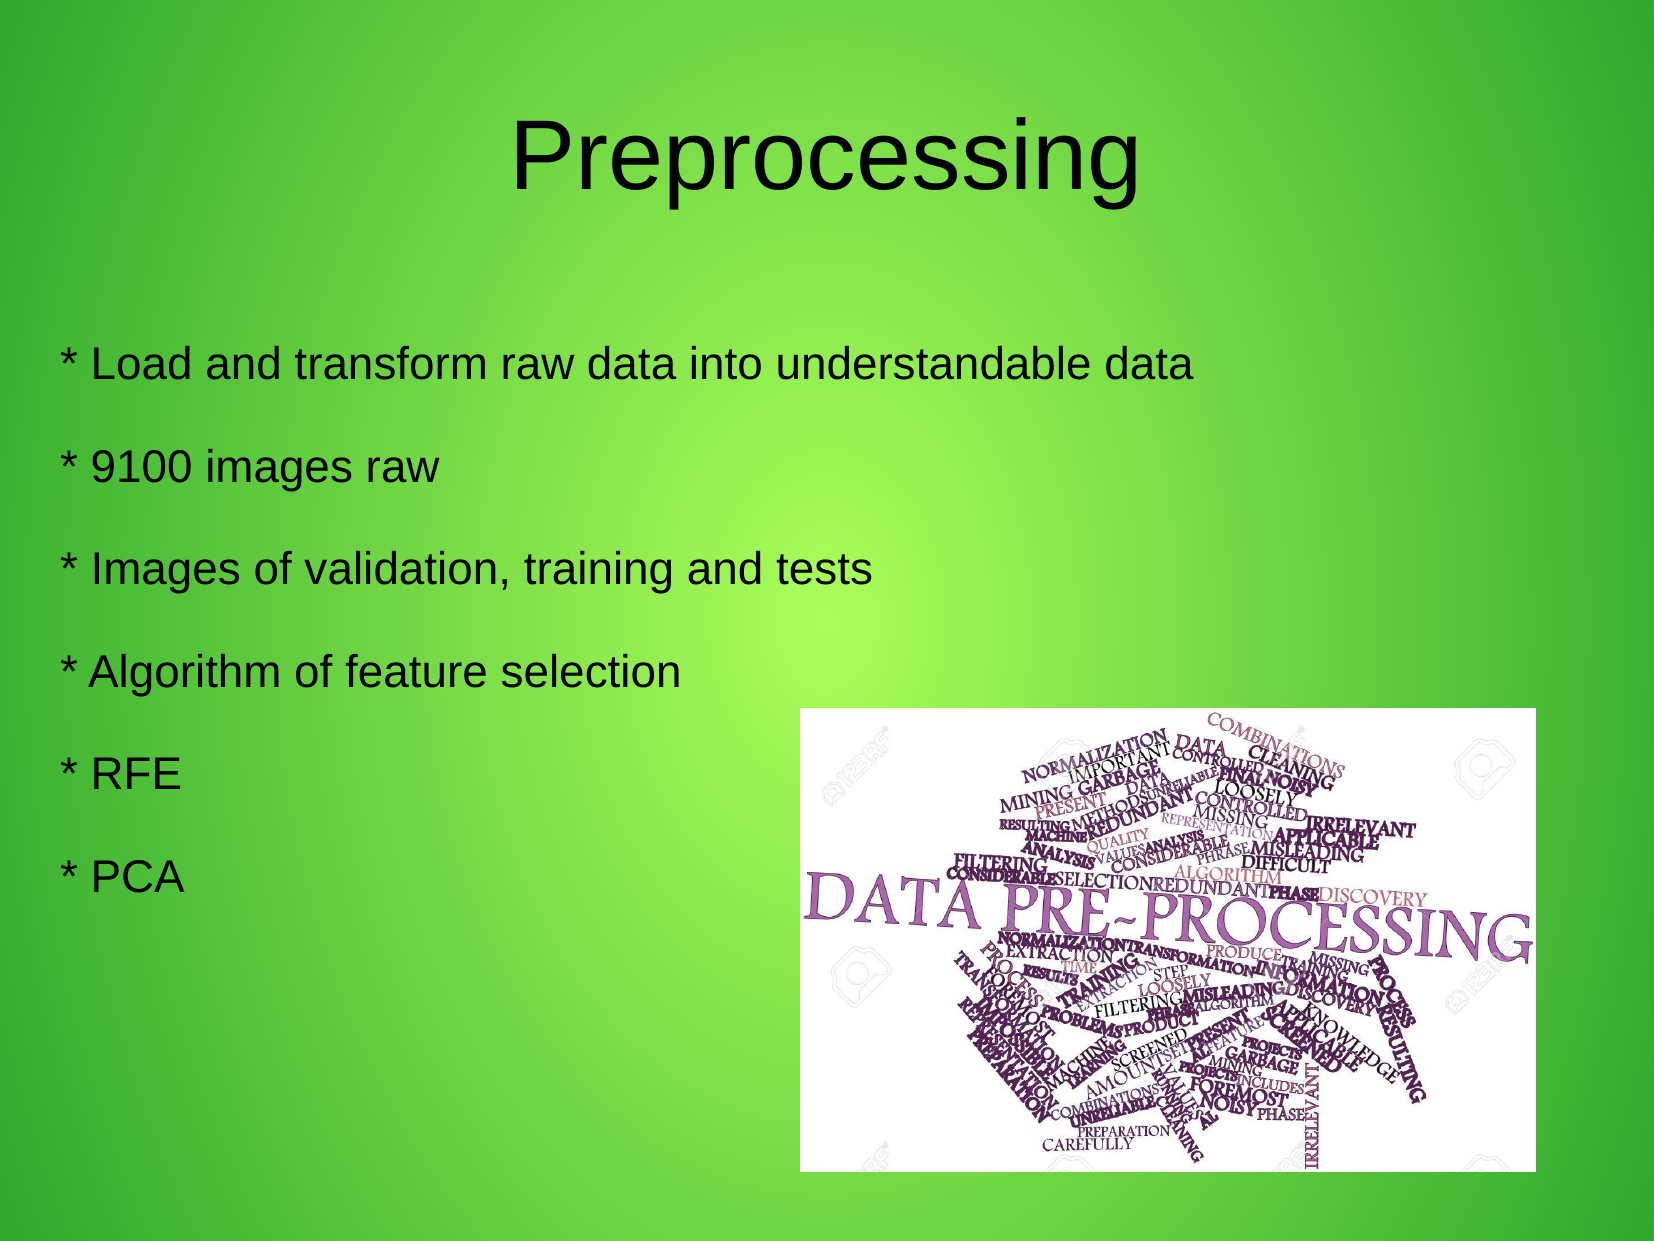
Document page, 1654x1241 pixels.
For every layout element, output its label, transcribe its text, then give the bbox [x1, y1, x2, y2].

picture [800, 708, 1536, 1172]
title Preprocessing [82, 47, 1571, 252]
text_box * Load and transform raw data into understandable data * 9100 images raw * Images of validation, training and tests * Algorithm of feature selection * RFE * PCA [45, 330, 1210, 910]
